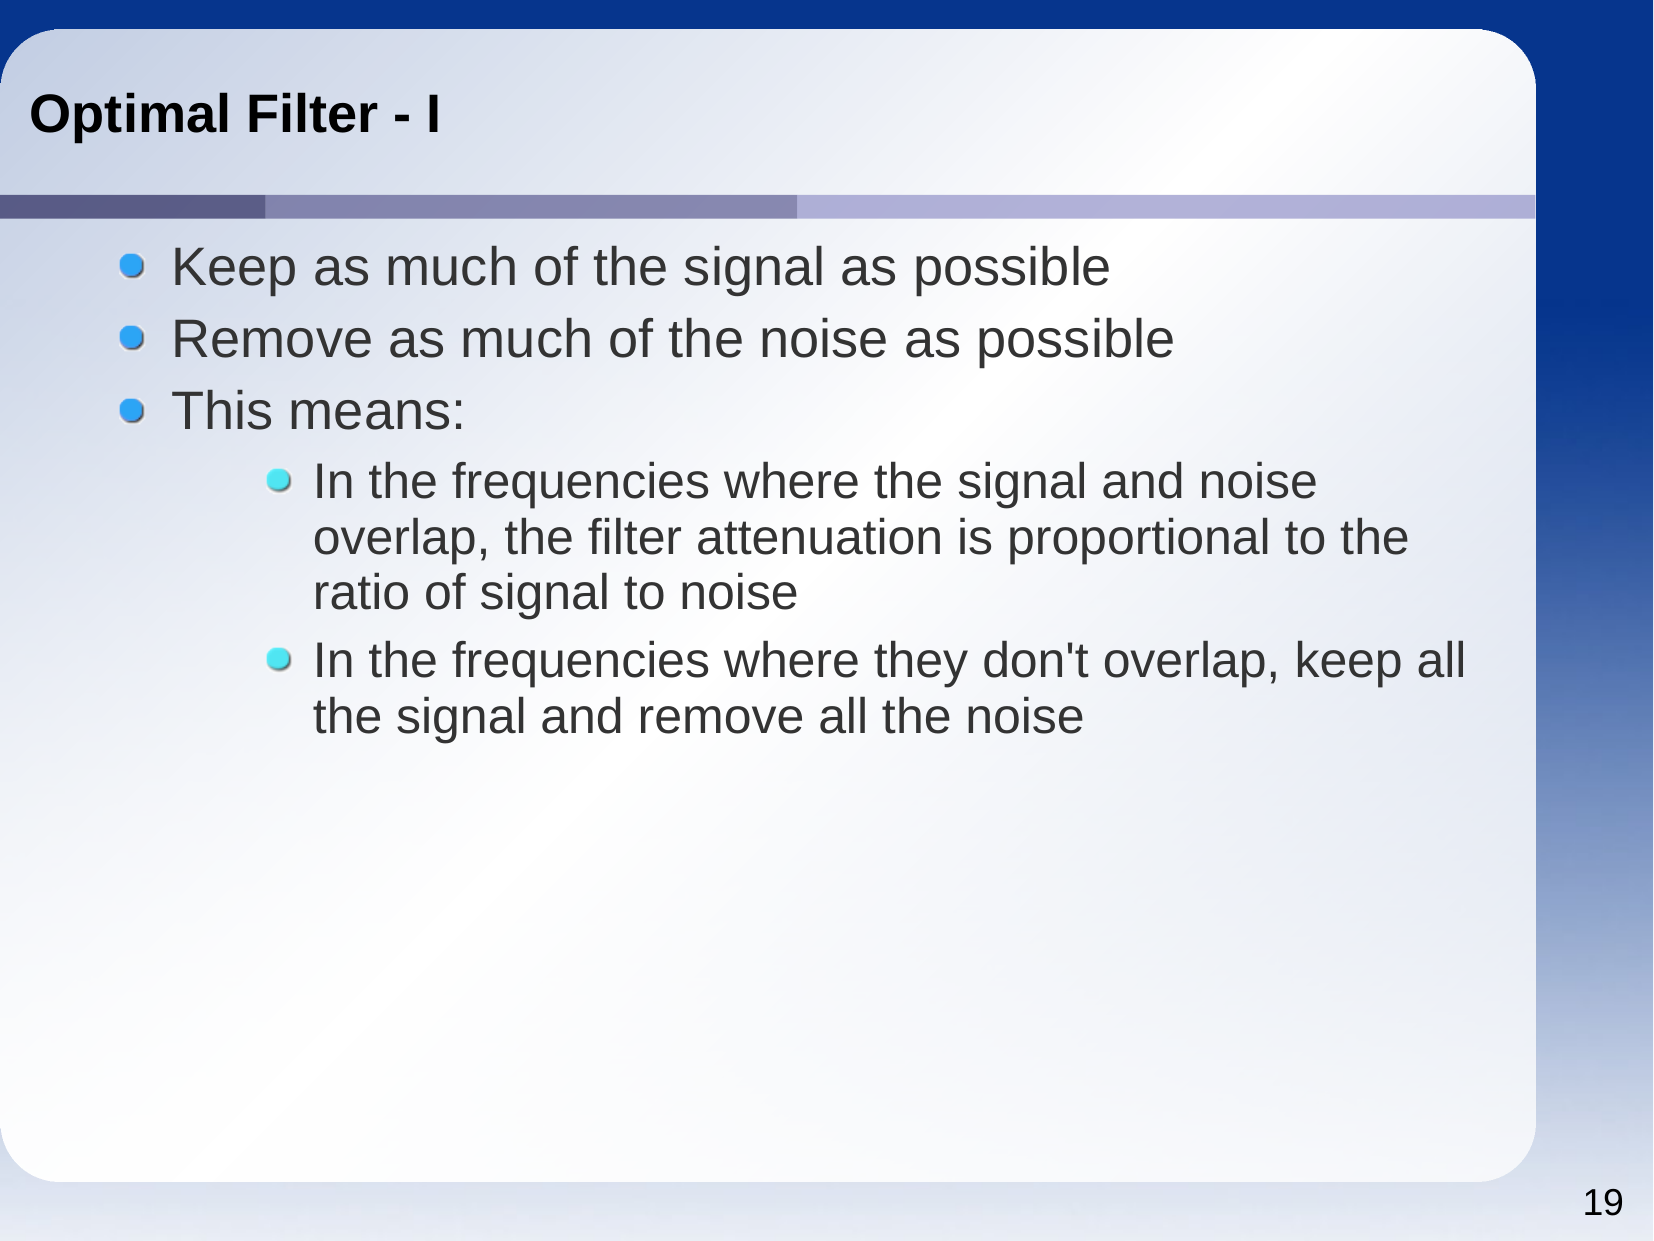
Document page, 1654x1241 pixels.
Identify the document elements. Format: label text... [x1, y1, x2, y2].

picture [0, 0, 1654, 1241]
title Optimal Filter - I [29, 49, 1506, 178]
list Keep as much of the signal as possible Remove as much of the noise as possible This means: In the frequencies where the signal and noise overlap, the filter attenuation is proportional to the ratio of signal to noise In the frequencies where they don't overlap, keep all the signal and remove all the noise [29, 236, 1506, 1152]
